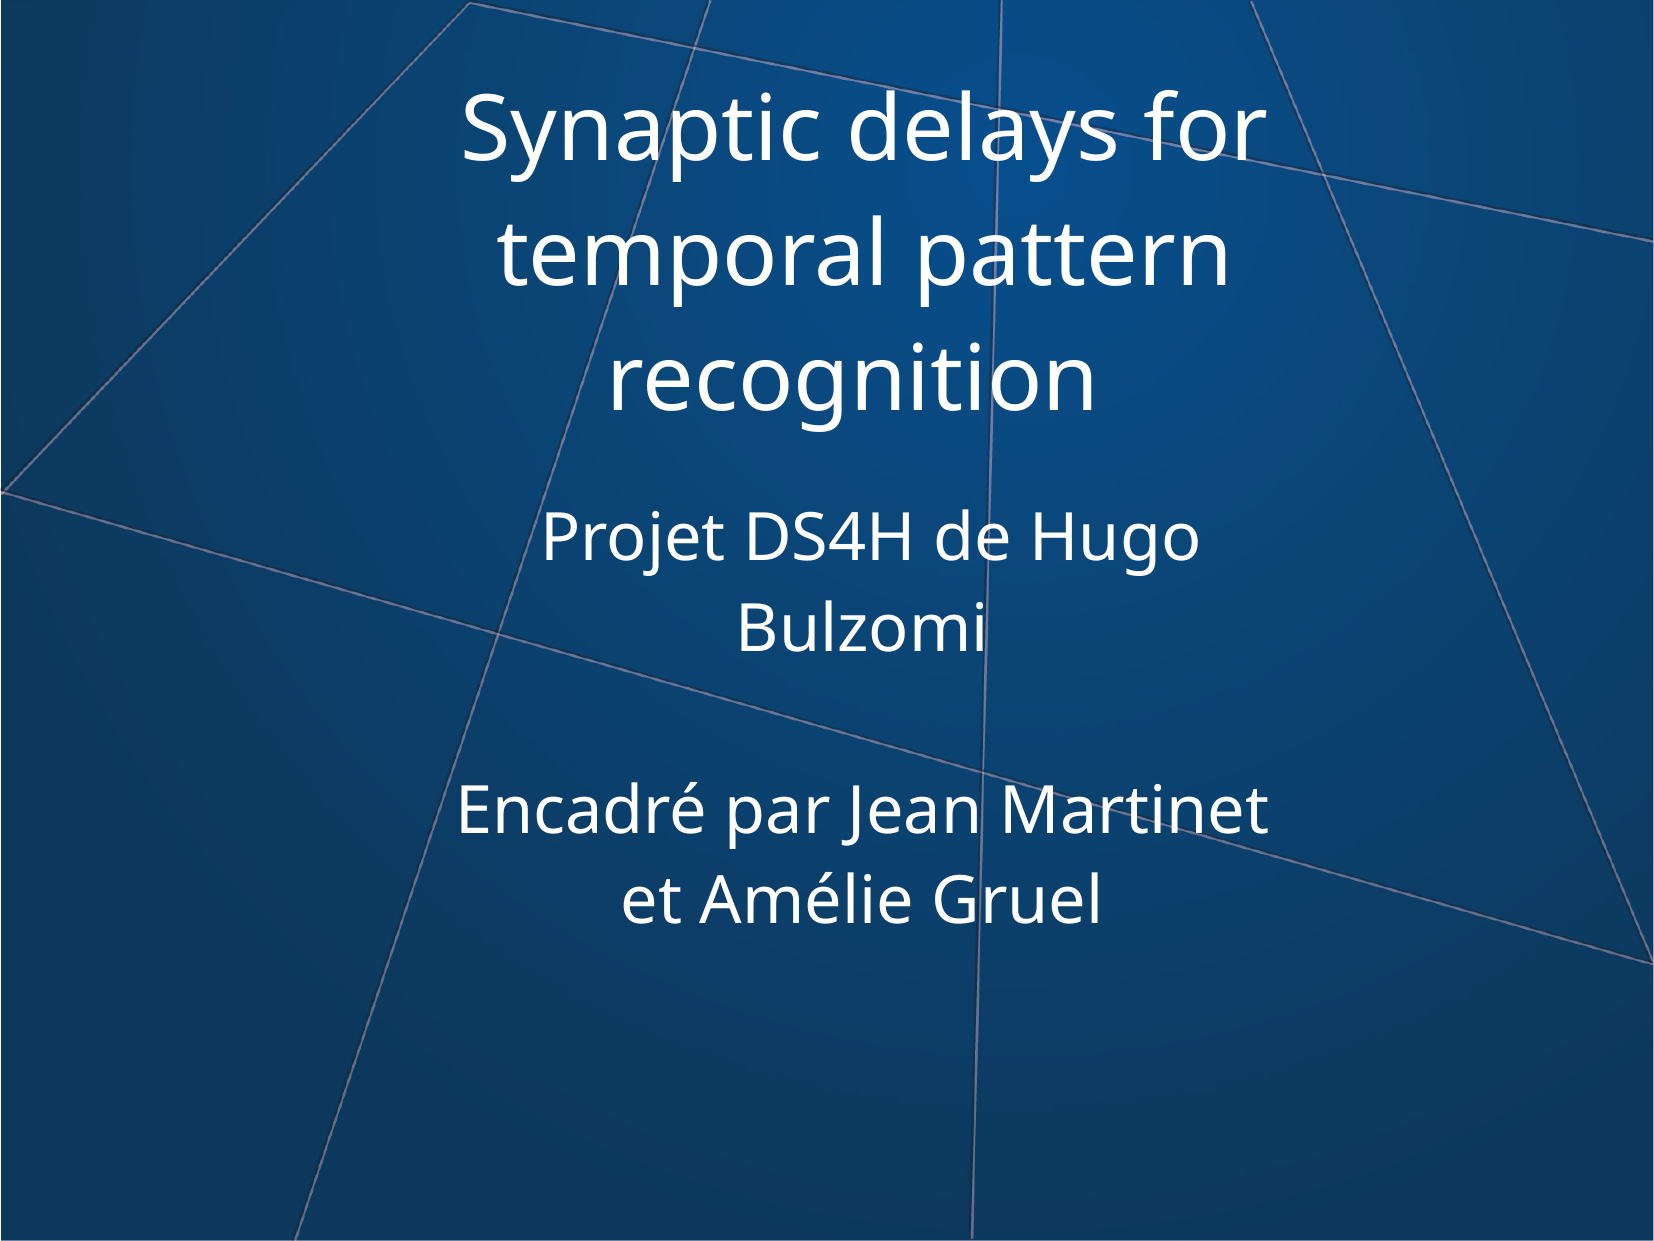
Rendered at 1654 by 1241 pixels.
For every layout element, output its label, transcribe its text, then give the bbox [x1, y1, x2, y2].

subtitle Projet DS4H de Hugo Bulzomi Encadré par Jean Martinet et Amélie Gruel [450, 487, 1276, 946]
title Synaptic delays for temporal pattern recognition [321, 46, 1409, 453]
picture [0, 0, 1654, 1241]
